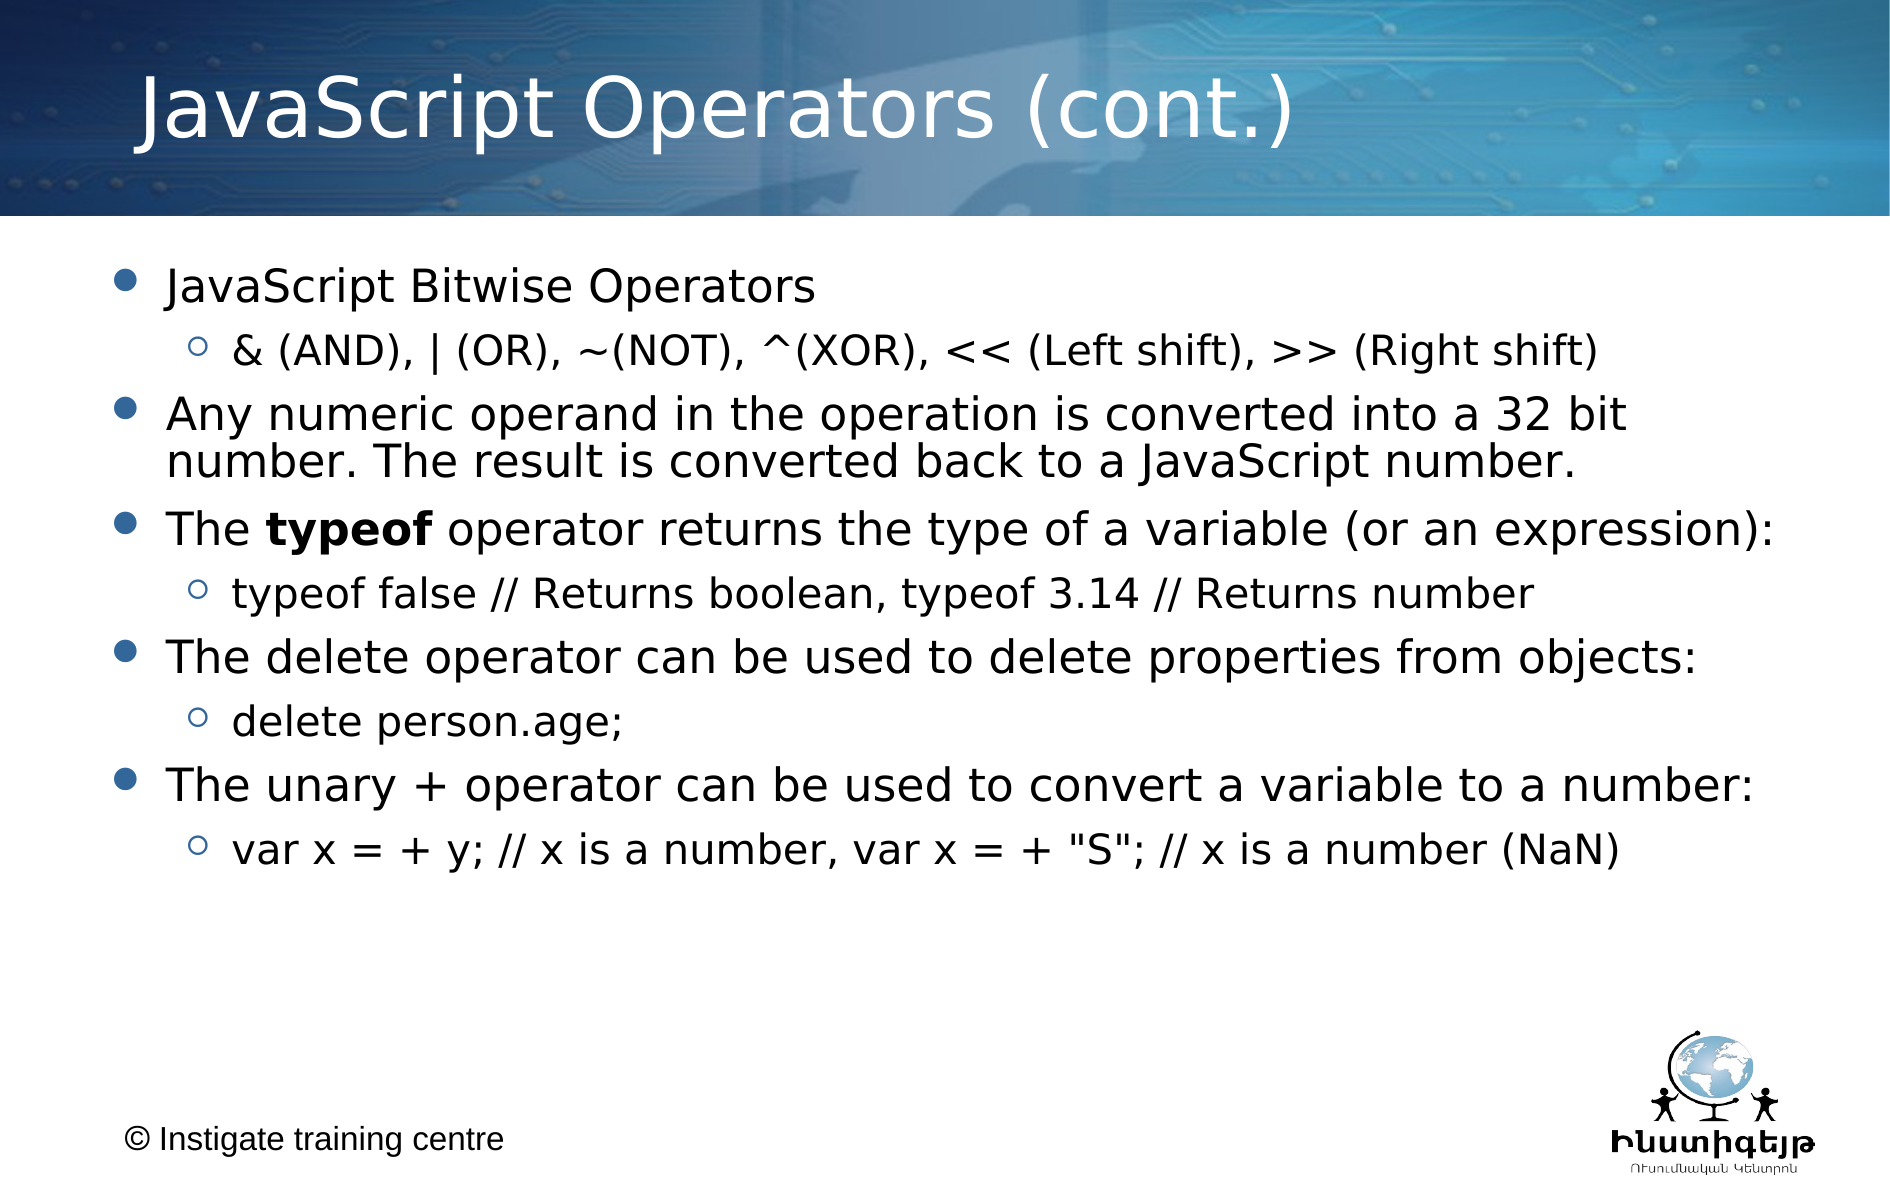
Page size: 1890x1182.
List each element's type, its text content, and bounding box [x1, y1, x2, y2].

text_box JavaScript Objects (cont.) [1288, 117, 1801, 123]
text_box JavaScript Operators (cont.) [138, 82, 1801, 87]
text_box JavaScript Operators [1289, 102, 1801, 106]
picture [0, 0, 1890, 216]
picture [1612, 1030, 1815, 1175]
list JavaScript Bitwise Operators & (AND), | (OR), ~(NOT), ^(XOR), << (Left shift), >> (Right shift) Any numeric operand in the operation is converted into a 32 bit number. The result is converted back to a JavaScript number. The typeof operator returns the type of a variable (or an expression): typeof false // Returns boolean, typeof 3.14 // Returns number The delete operator can be used to delete properties from objects: delete person.age; The unary + operator can be used to convert a variable to a number: var x = + y; // x is a number, var x = + "S"; // x is a number (NaN) [110, 264, 1801, 291]
